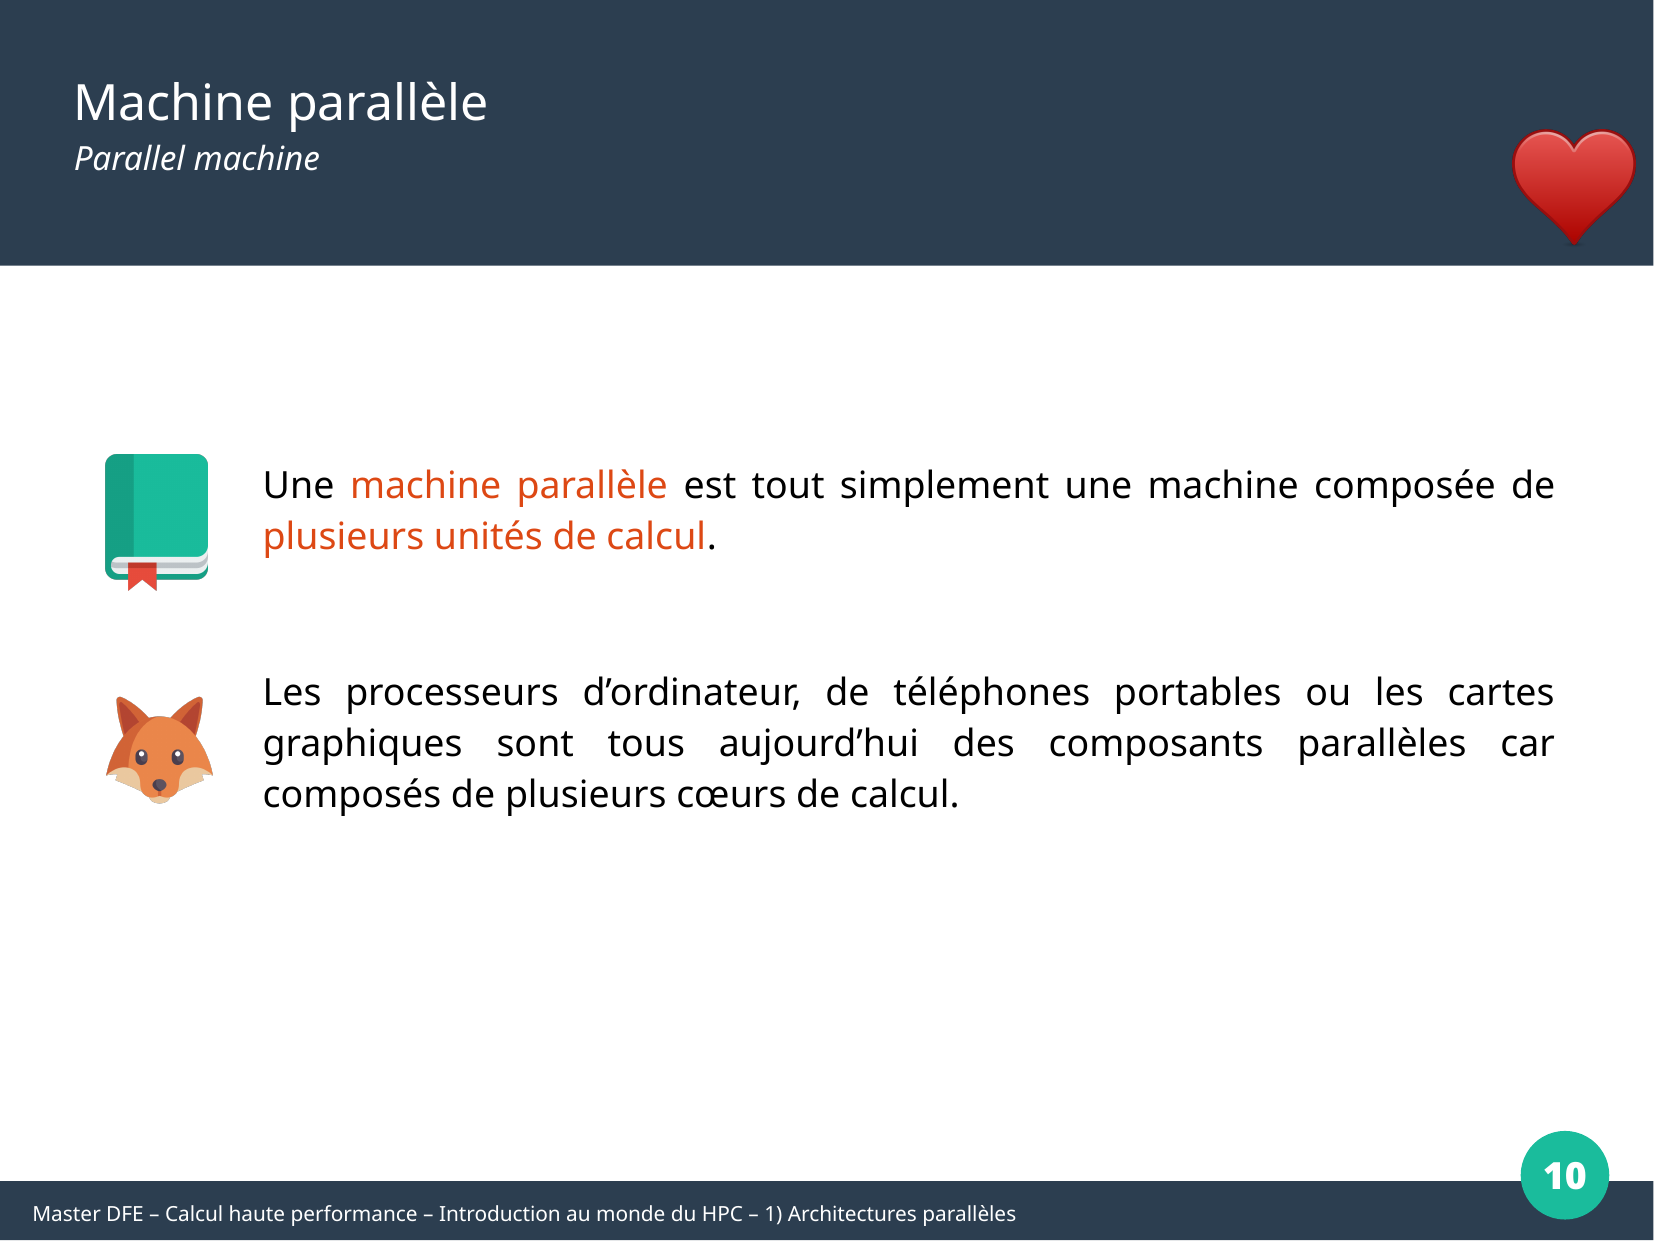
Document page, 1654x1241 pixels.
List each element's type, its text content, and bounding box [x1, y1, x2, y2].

text_box Les processeurs d’ordinateur, de téléphones portables ou les cartes graphiques sont tous aujourd’hui des composants parallèles car composés de plusieurs cœurs de calcul. [248, 658, 1571, 877]
text_box Une machine parallèle est tout simplement une machine composée de plusieurs unités de calcul. [248, 451, 1571, 658]
picture [106, 696, 213, 804]
text_box Master DFE – Calcul haute performance – Introduction au monde du HPC – 1) Architectures parallèles [17, 1191, 1436, 1235]
picture [88, 454, 225, 591]
text_box Machine parallèle Parallel machine [59, 59, 1477, 187]
picture [1512, 129, 1636, 249]
